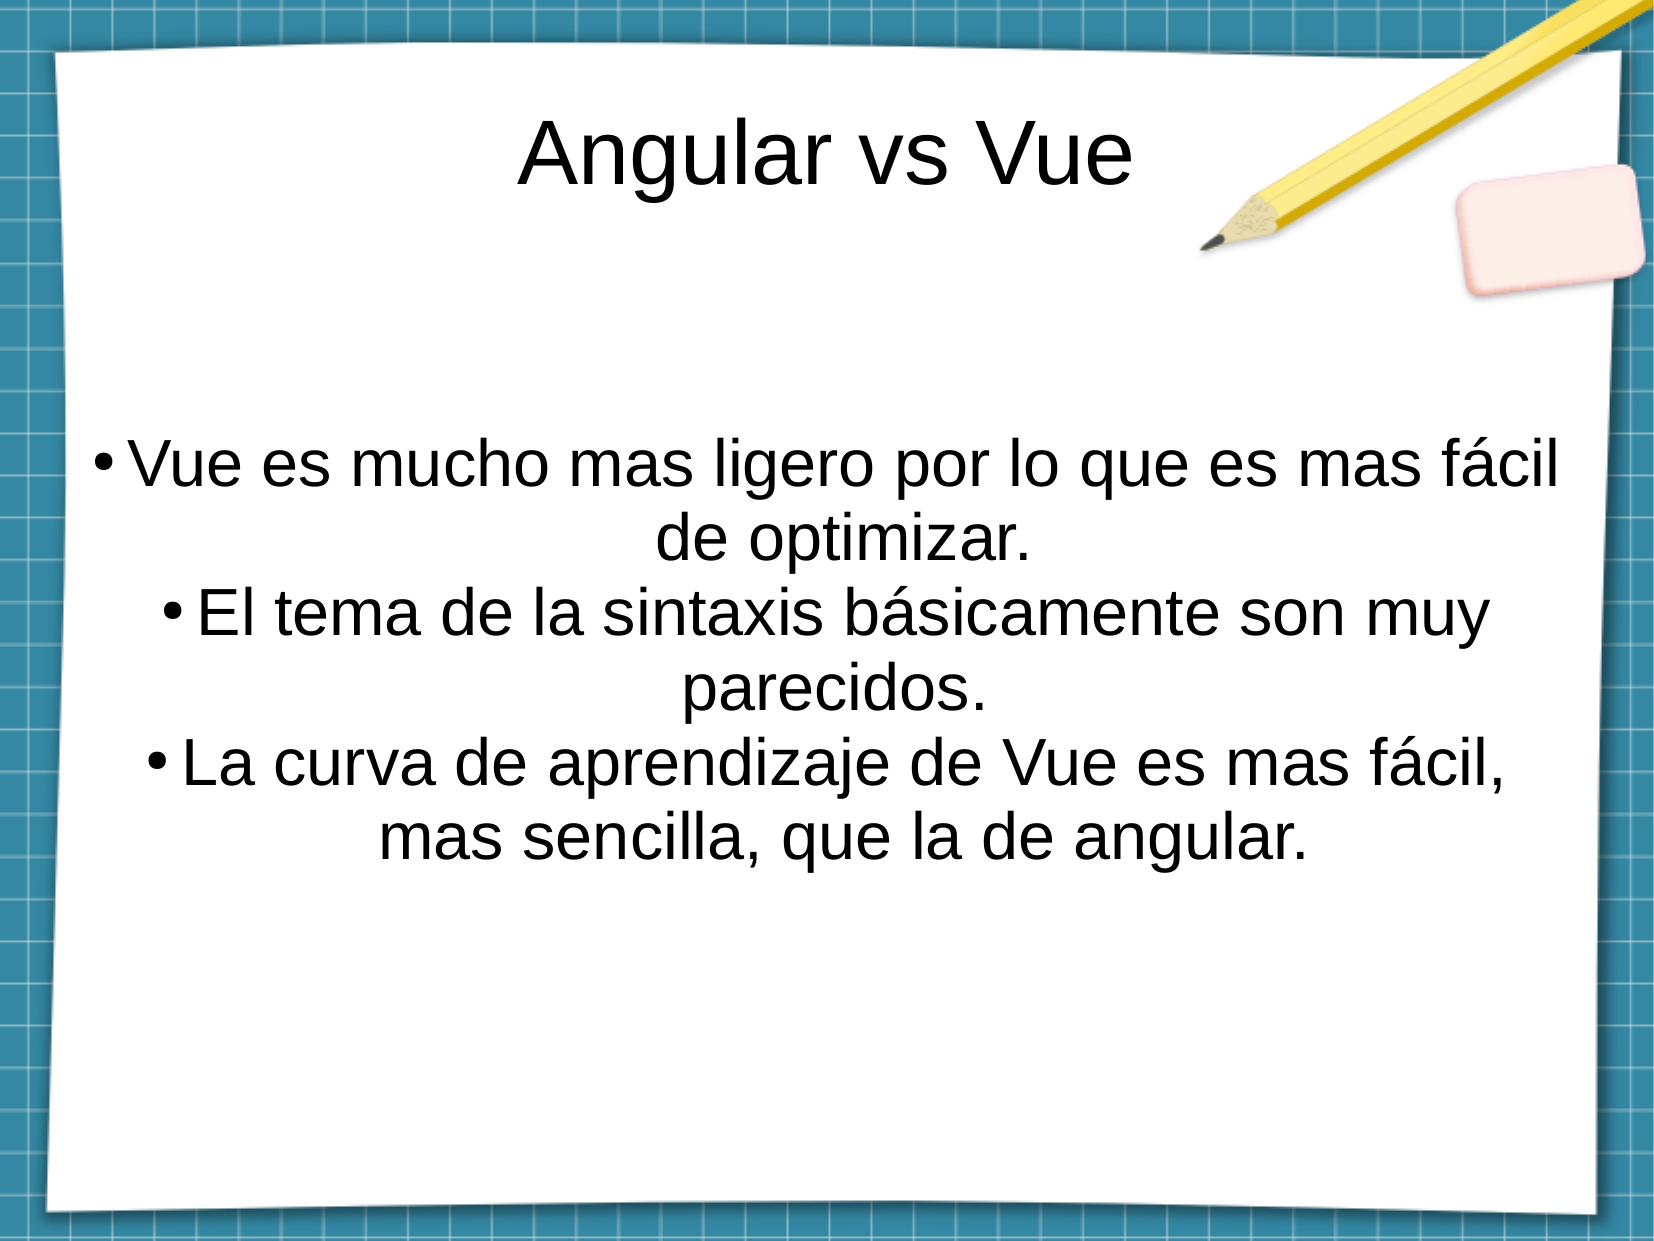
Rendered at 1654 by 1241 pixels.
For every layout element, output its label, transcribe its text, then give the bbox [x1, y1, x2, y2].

subtitle Vue es mucho mas ligero por lo que es mas fácil de optimizar. El tema de la sintaxis básicamente son muy parecidos. La curva de aprendizaje de Vue es mas fácil, mas sencilla, que la de angular. [82, 290, 1571, 1010]
title Angular vs Vue [82, 49, 1571, 257]
picture [0, 0, 1654, 1241]
